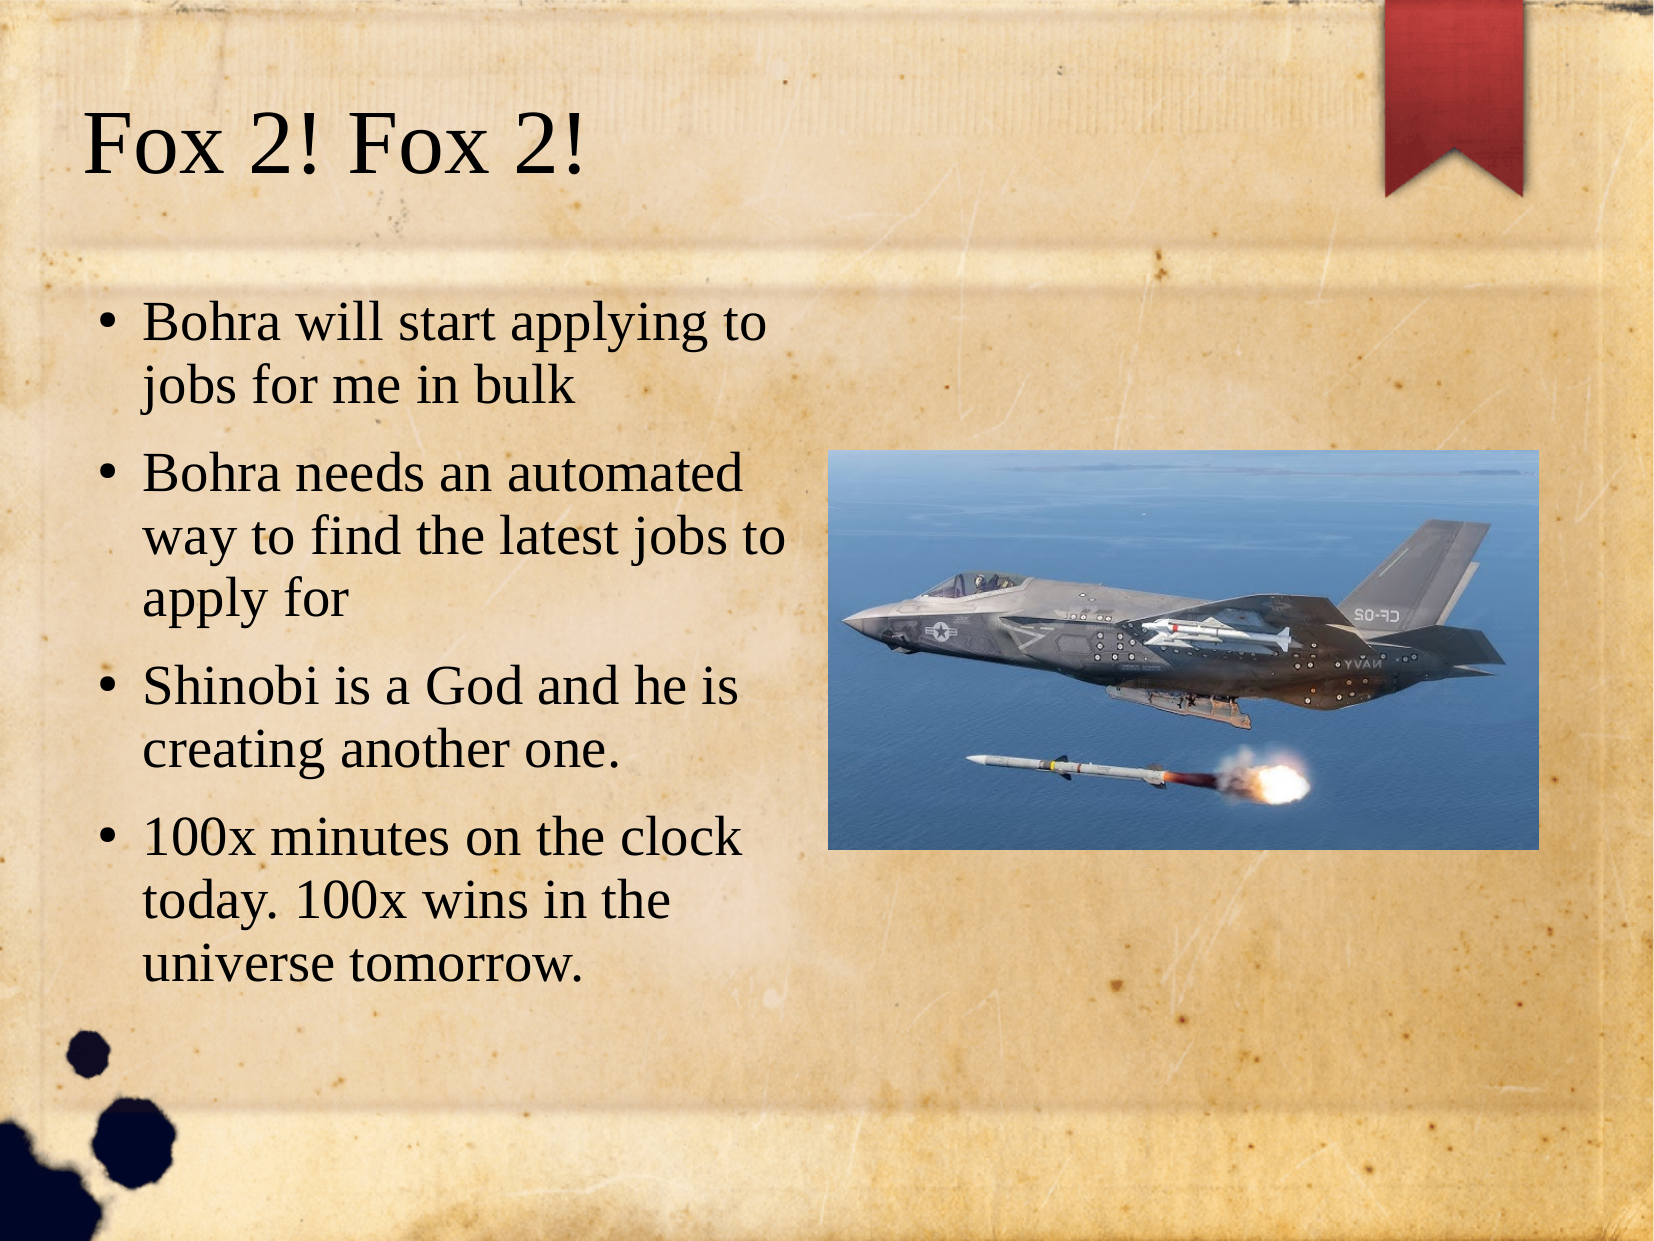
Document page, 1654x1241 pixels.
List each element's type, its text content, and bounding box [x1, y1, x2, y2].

picture [0, 0, 1654, 1241]
list Bohra will start applying to jobs for me in bulk Bohra needs an automated way to find the latest jobs to apply for Shinobi is a God and he is creating another one. 100x minutes on the clock today. 100x wins in the universe tomorrow. [82, 290, 793, 1010]
title Fox 2! Fox 2! [82, 49, 1347, 237]
